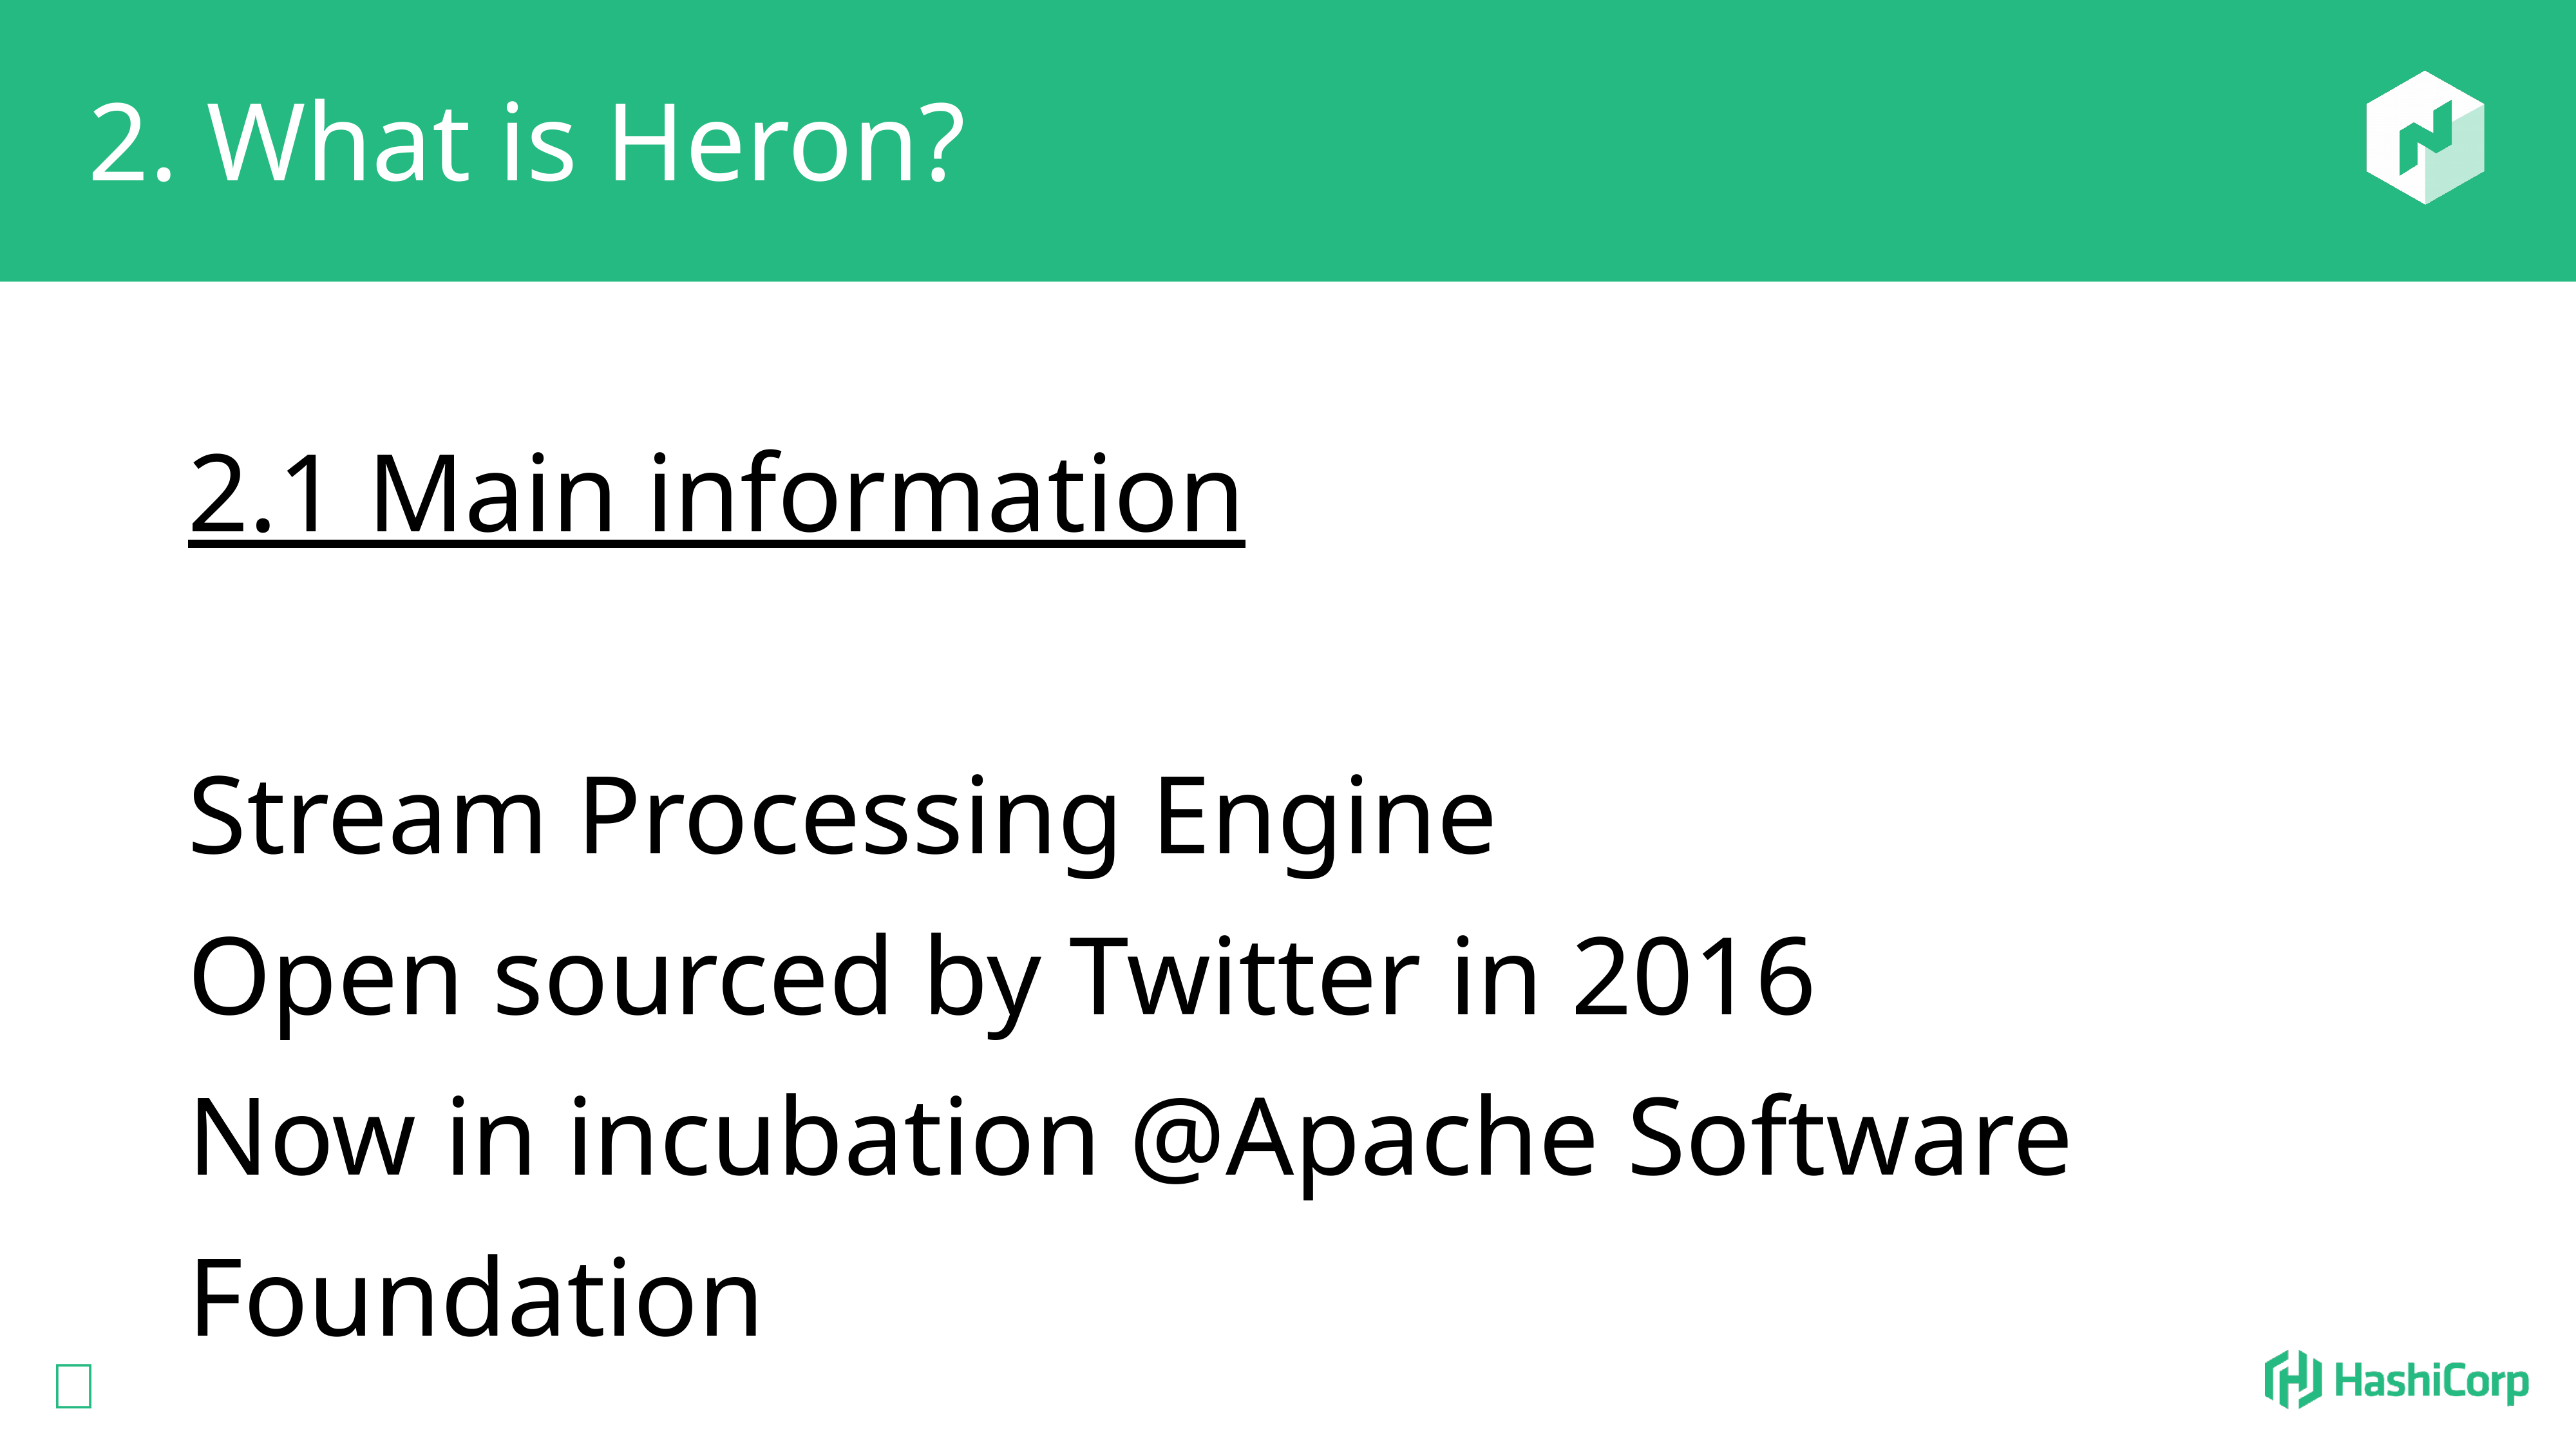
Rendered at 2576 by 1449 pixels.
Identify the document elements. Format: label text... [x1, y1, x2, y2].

list 2.1 Main information Stream Processing Engine Open sourced by Twitter in 2016 Now in incubation @Apache Software Foundation [187, 402, 2389, 1208]
title 2. What is Heron? [82, 37, 2313, 238]
picture [2265, 1349, 2529, 1410]
picture [2358, 70, 2493, 205]
